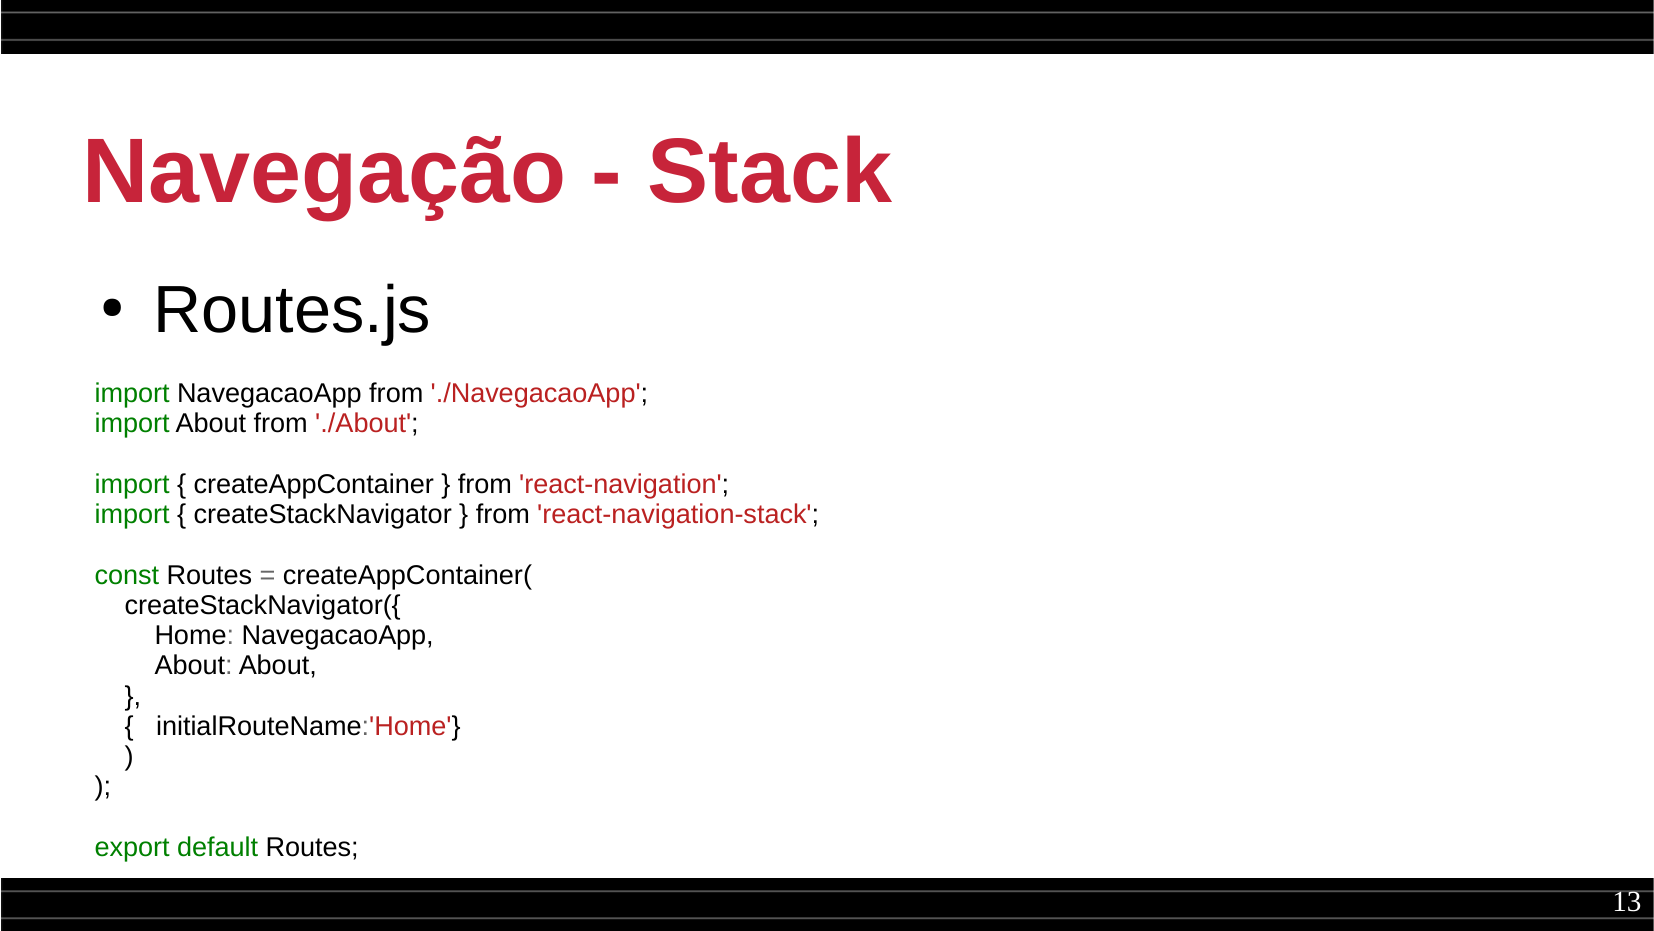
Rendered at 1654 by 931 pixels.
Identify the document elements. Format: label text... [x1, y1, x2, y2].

picture [1, 0, 1654, 54]
list Routes.js [82, 271, 1571, 370]
picture [1, 878, 1654, 931]
text_box import NavegacaoApp from './NavegacaoApp'; import About from './About'; import { createAppContainer } from 'react-navigation'; import { createStackNavigator } from 'react-navigation-stack'; const Routes = createAppContainer( createStackNavigator({ Home: NavegacaoApp, About: About, }, { initialRouteName:'Home'} ) ); export default Routes; [79, 370, 1600, 870]
title Navegação - Stack [82, 92, 1571, 249]
